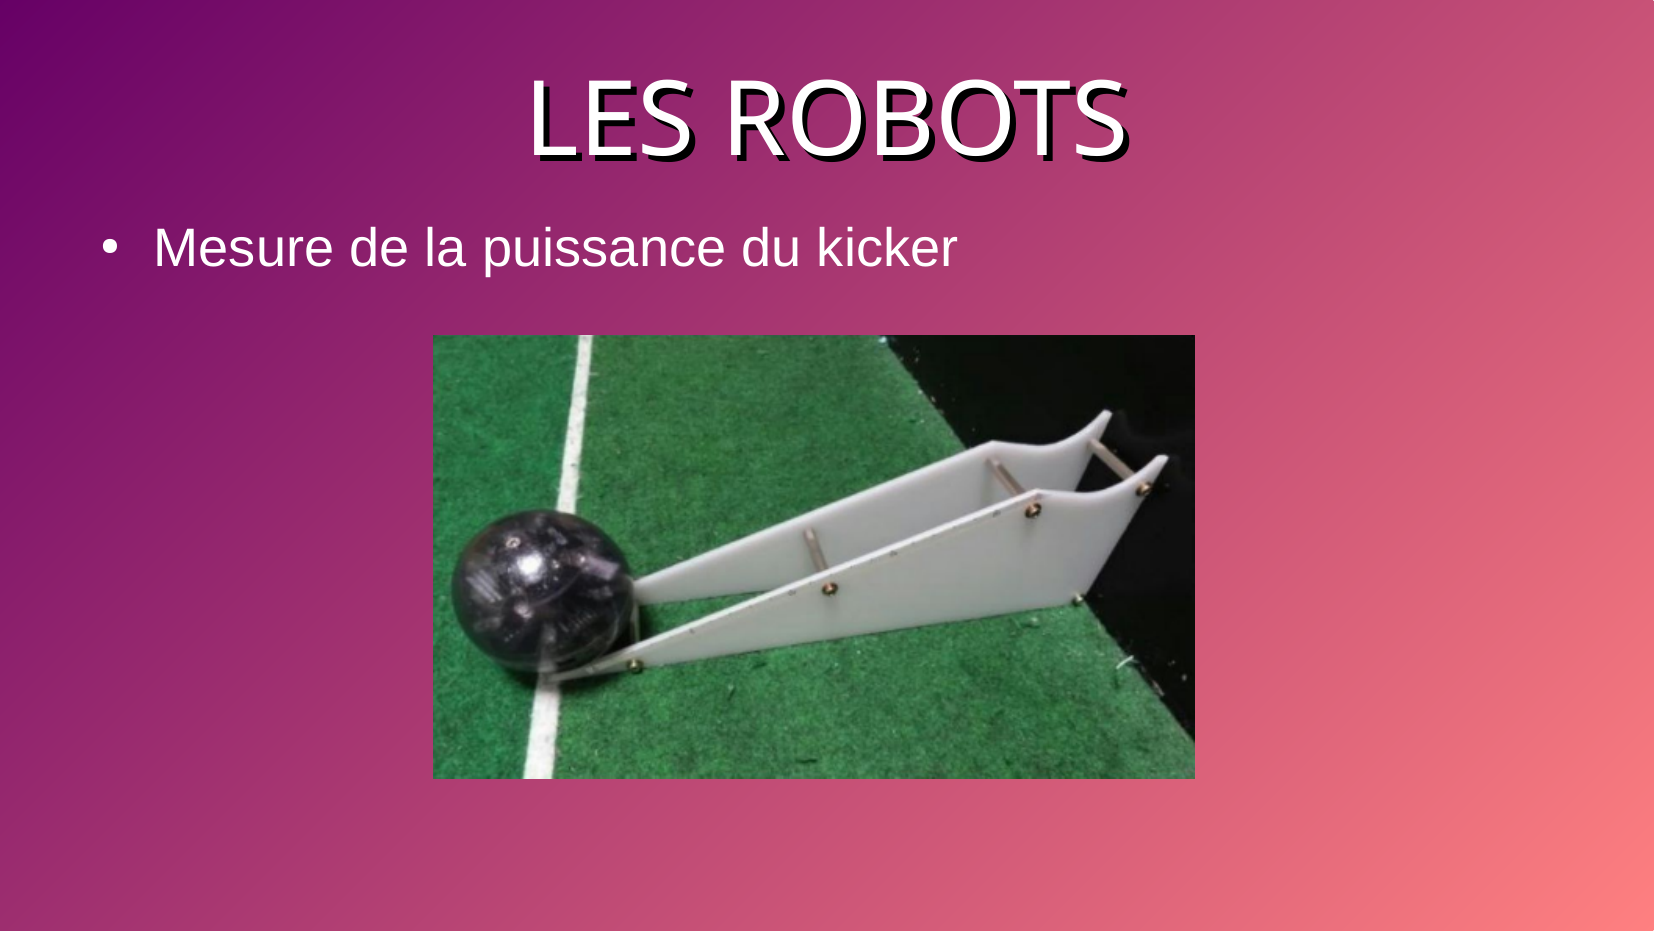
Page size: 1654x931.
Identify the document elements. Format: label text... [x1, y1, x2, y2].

list Mesure de la puissance du kicker [82, 217, 1571, 758]
title LES ROBOTS [82, 37, 1571, 193]
picture [433, 335, 1195, 779]
